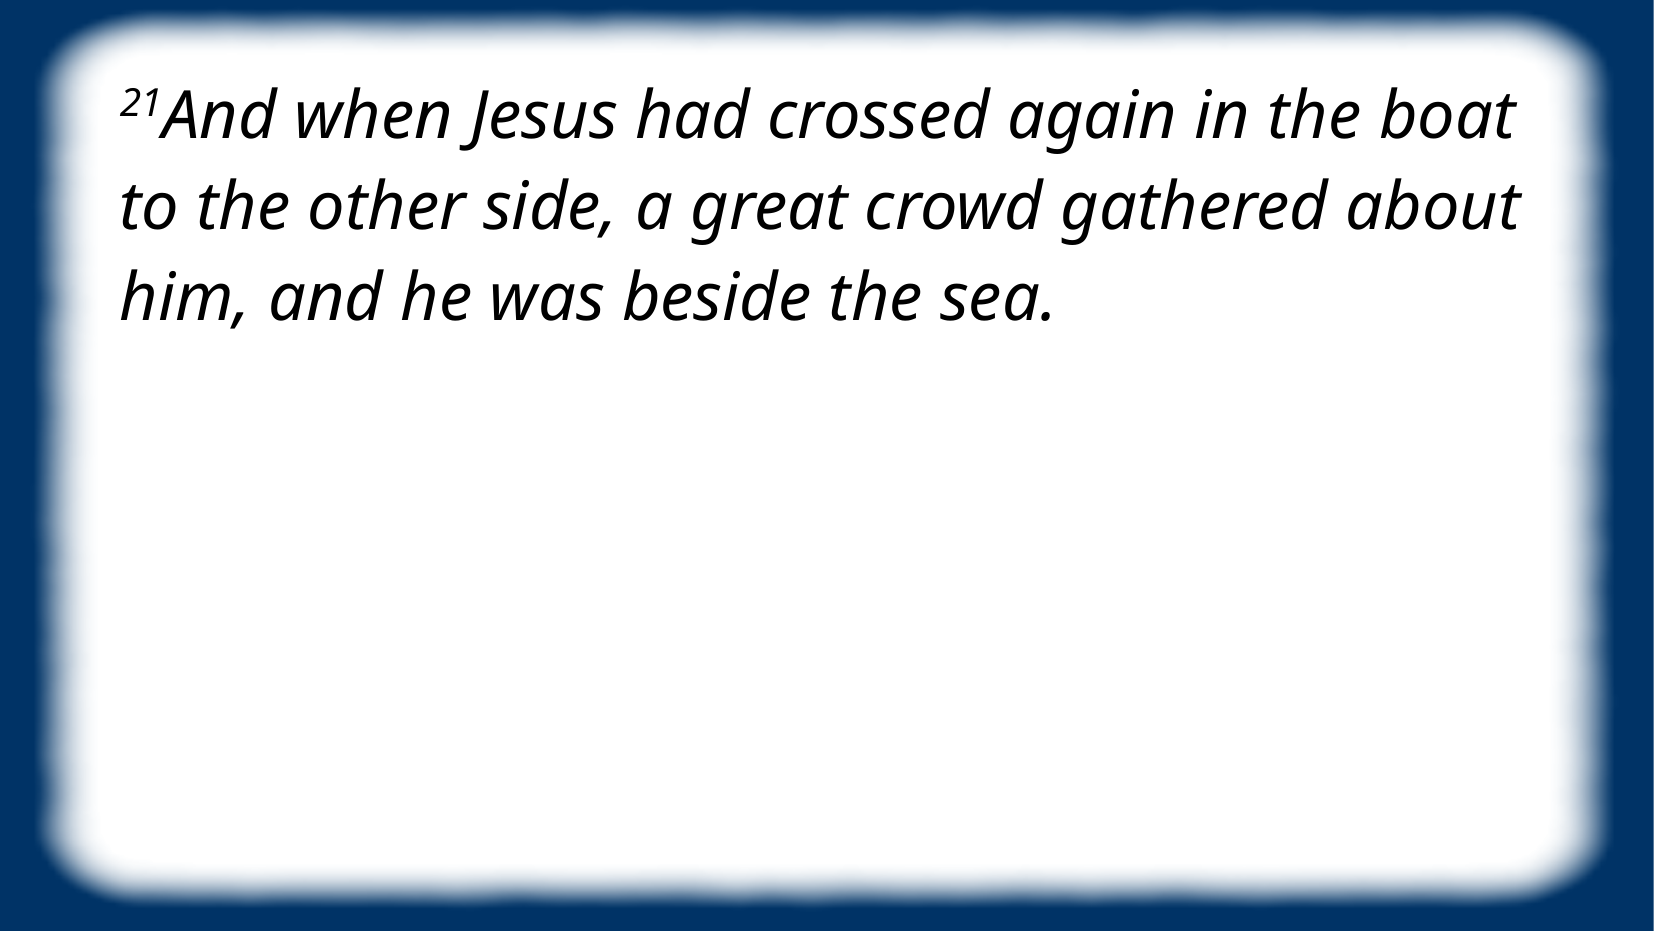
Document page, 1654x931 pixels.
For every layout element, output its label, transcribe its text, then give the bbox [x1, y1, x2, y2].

text_box 21And when Jesus had crossed again in the boat to the other side, a great crowd gathered about him, and he was beside the sea. [105, 60, 1546, 342]
picture [0, 0, 1654, 931]
